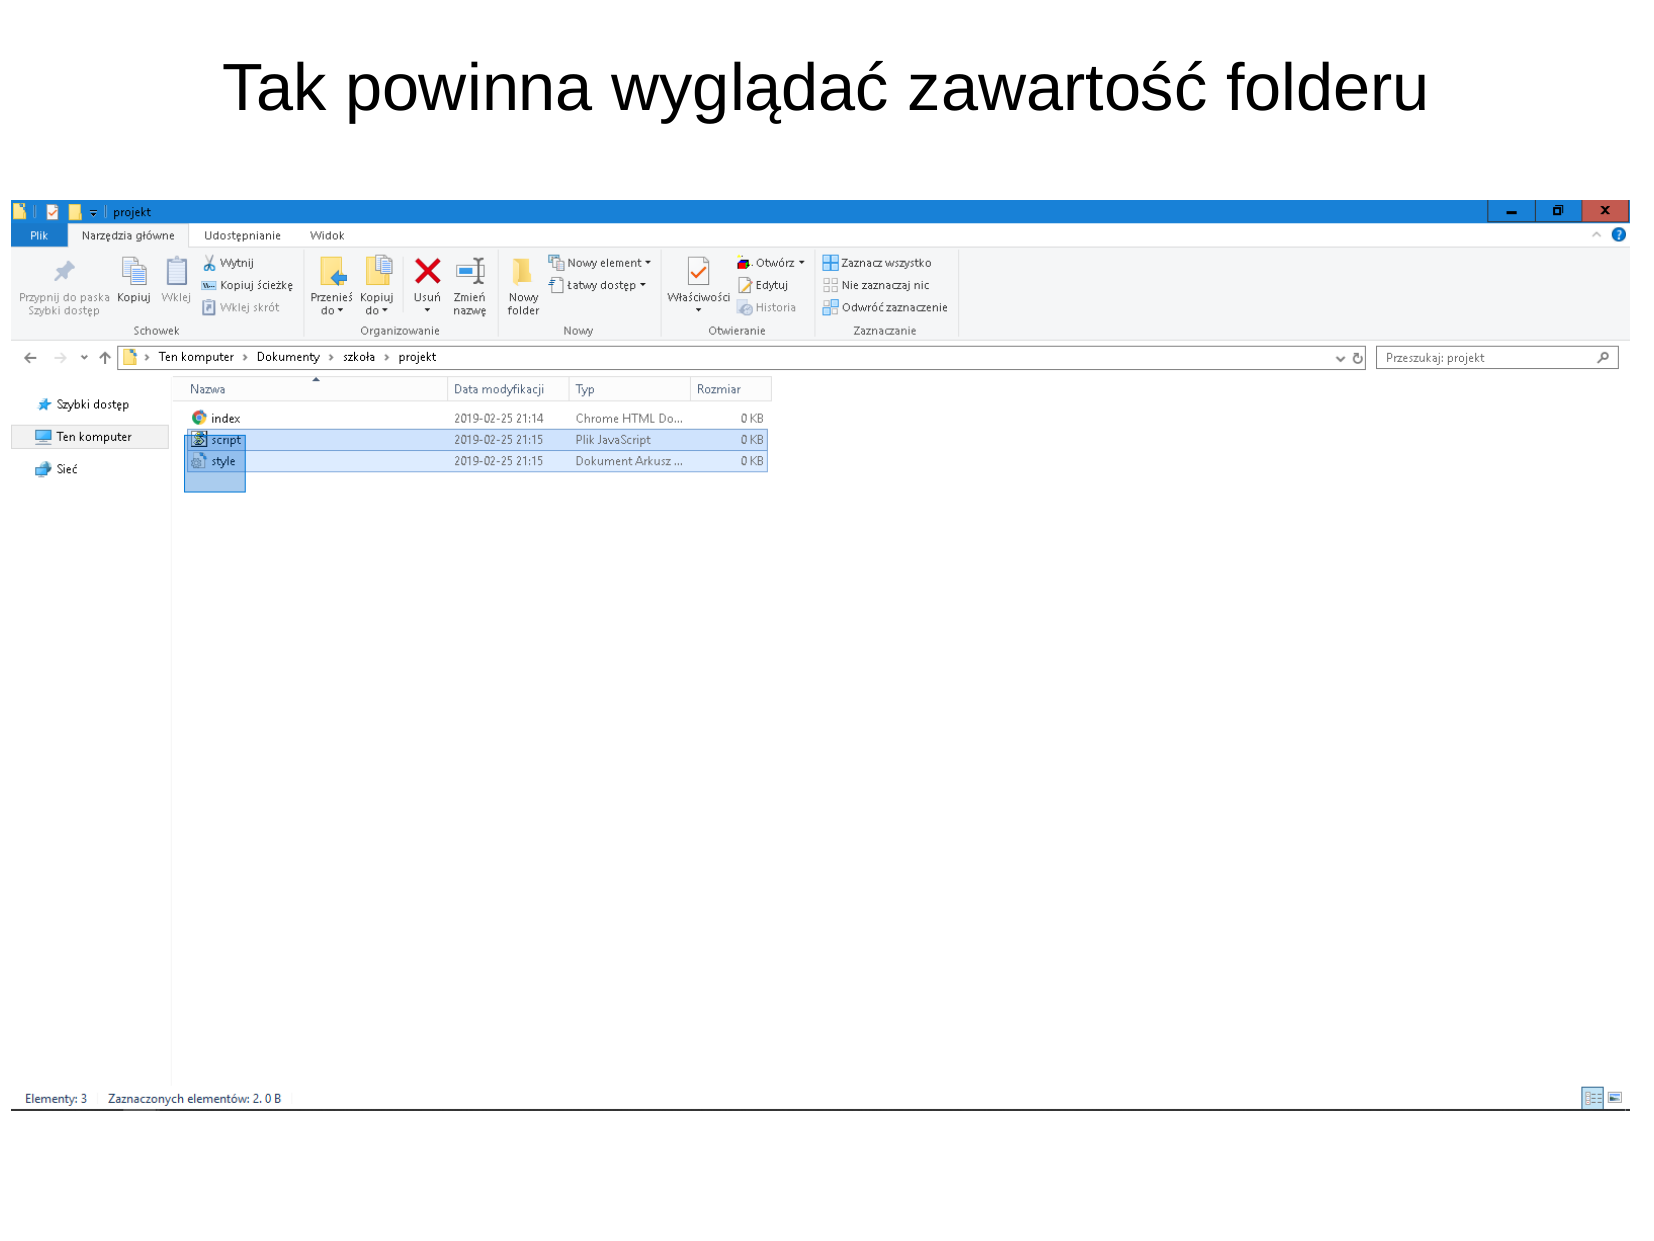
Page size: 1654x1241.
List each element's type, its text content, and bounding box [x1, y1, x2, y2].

subtitle Tak powinna wyglądać zawartość folderu [82, 49, 1571, 200]
picture [11, 200, 1630, 1112]
